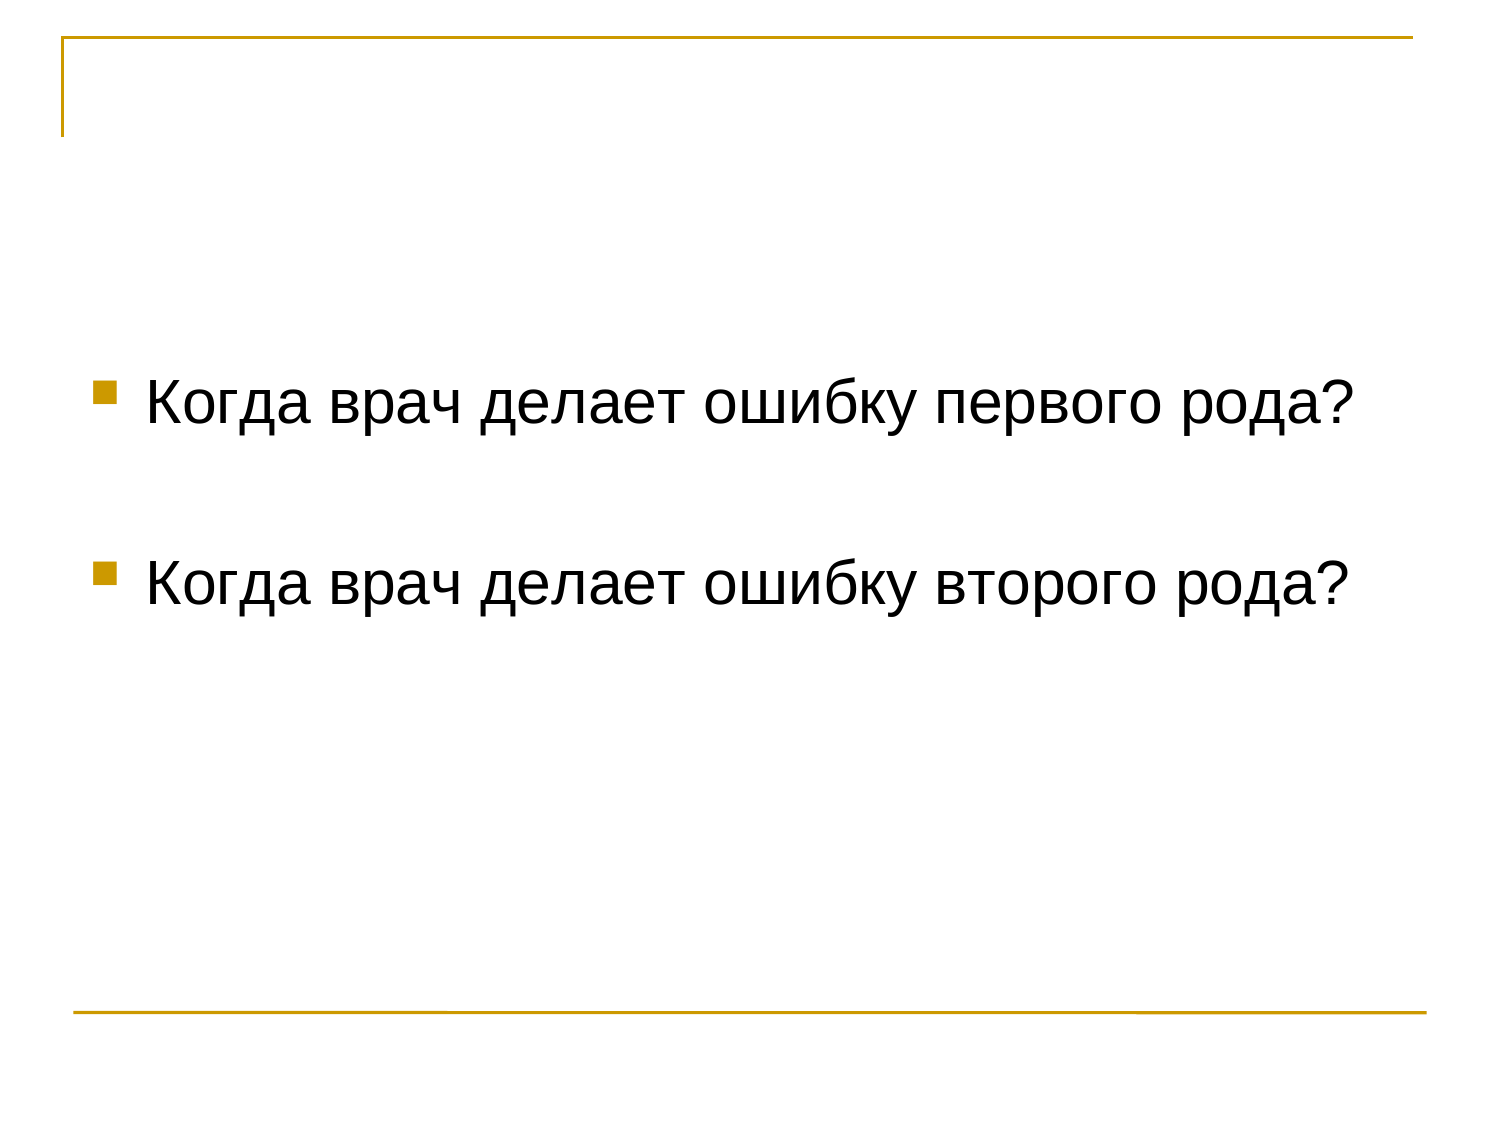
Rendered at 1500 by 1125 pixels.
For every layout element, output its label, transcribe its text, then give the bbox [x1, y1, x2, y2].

list Когда врач делает ошибку первого рода? Когда врач делает ошибку второго рода? [75, 262, 1426, 1006]
